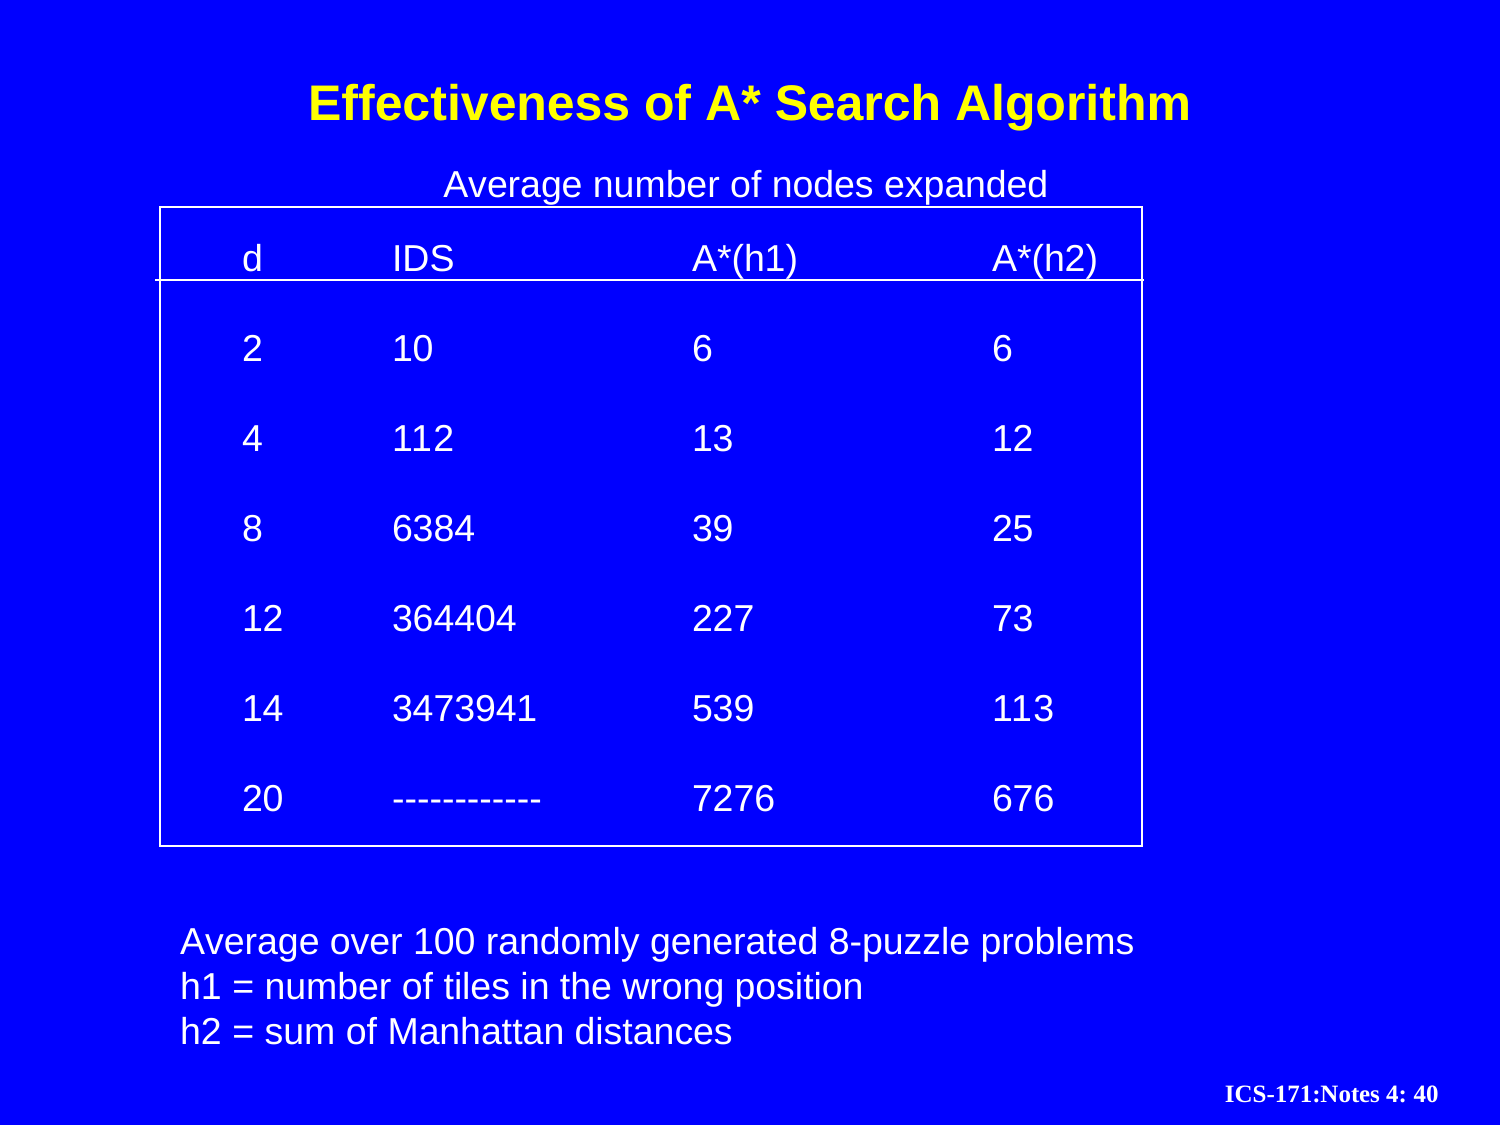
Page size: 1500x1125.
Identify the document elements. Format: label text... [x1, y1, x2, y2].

text_box Average number of nodes expanded [428, 208, 1064, 212]
text_box Average number of nodes expanded [428, 152, 1064, 206]
text_box d IDS A*(h1) A*(h2) 2 10 6 6 4 112 13 12 8 6384 39 25 12 364404 227 73 14 3473941 539 113 20 ------------ 7276 676 [227, 226, 1114, 279]
text_box d IDS A*(h1) A*(h2) 2 10 6 6 4 112 13 12 8 6384 39 25 12 364404 227 73 14 3473941 539 113 20 ------------ 7276 676 [227, 281, 1114, 827]
text_box Average over 100 randomly generated 8-puzzle problems h1 = number of tiles in the wrong position h2 = sum of Manhattan distances [165, 909, 1150, 1059]
title Effectiveness of A* Search Algorithm [112, 49, 1388, 150]
